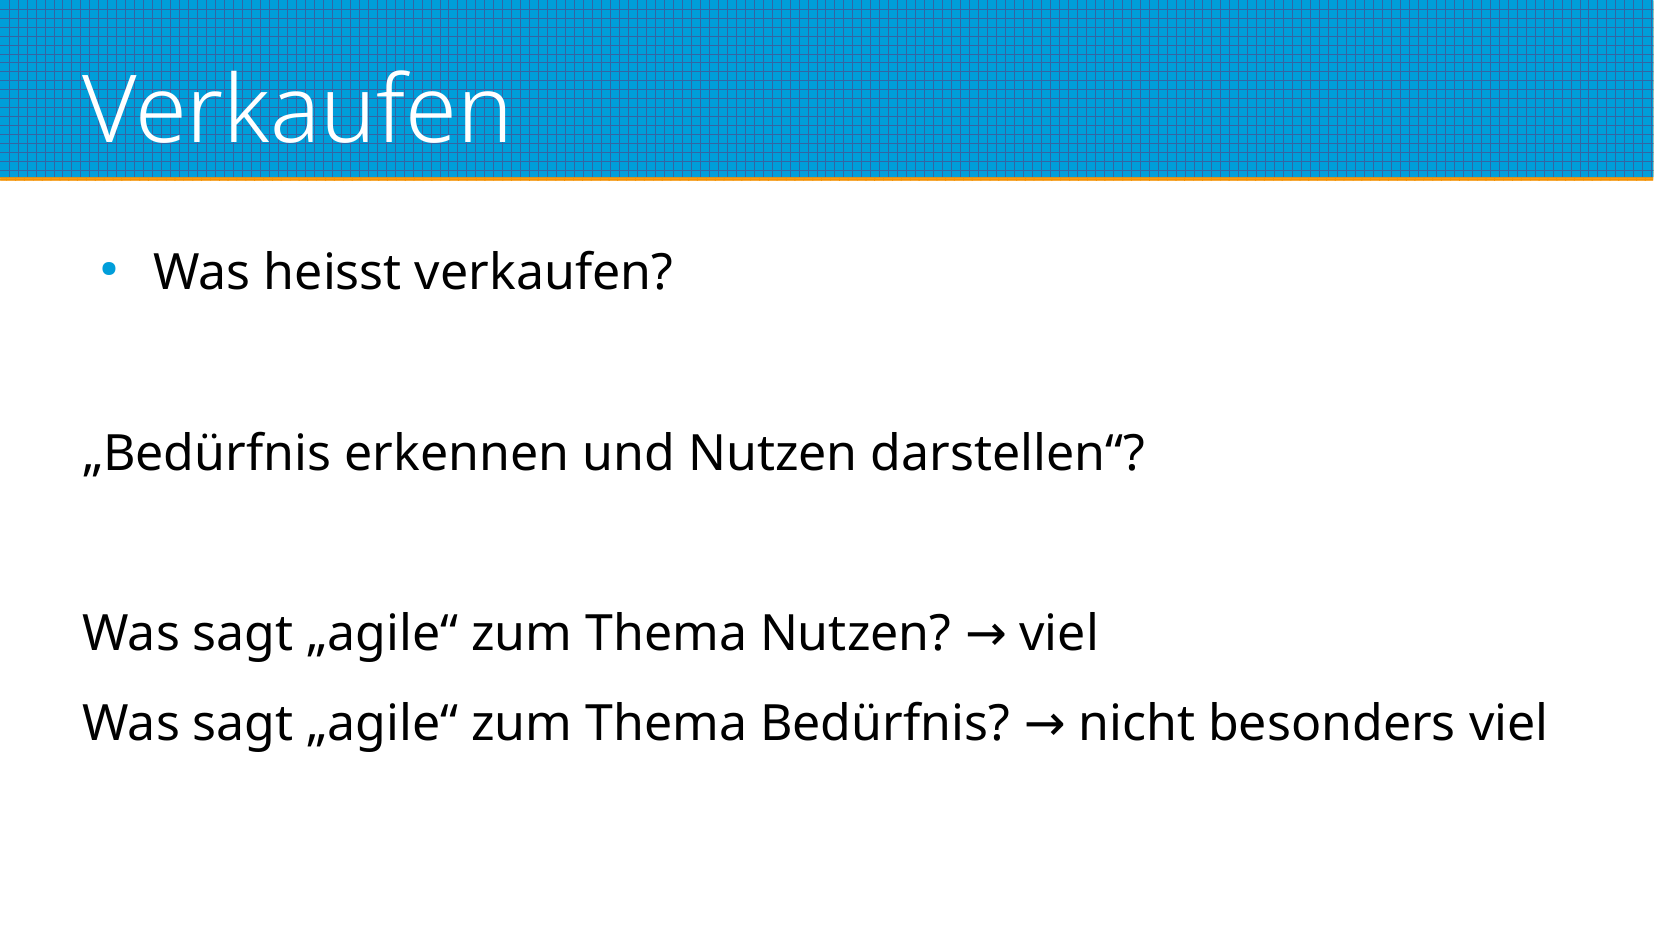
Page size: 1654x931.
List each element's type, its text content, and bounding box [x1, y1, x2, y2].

title Verkaufen [82, 14, 1571, 171]
list Was heisst verkaufen? „Bedürfnis erkennen und Nutzen darstellen“? Was sagt „agile“ zum Thema Nutzen? → viel Was sagt „agile“ zum Thema Bedürfnis? → nicht besonders viel [82, 236, 1563, 811]
